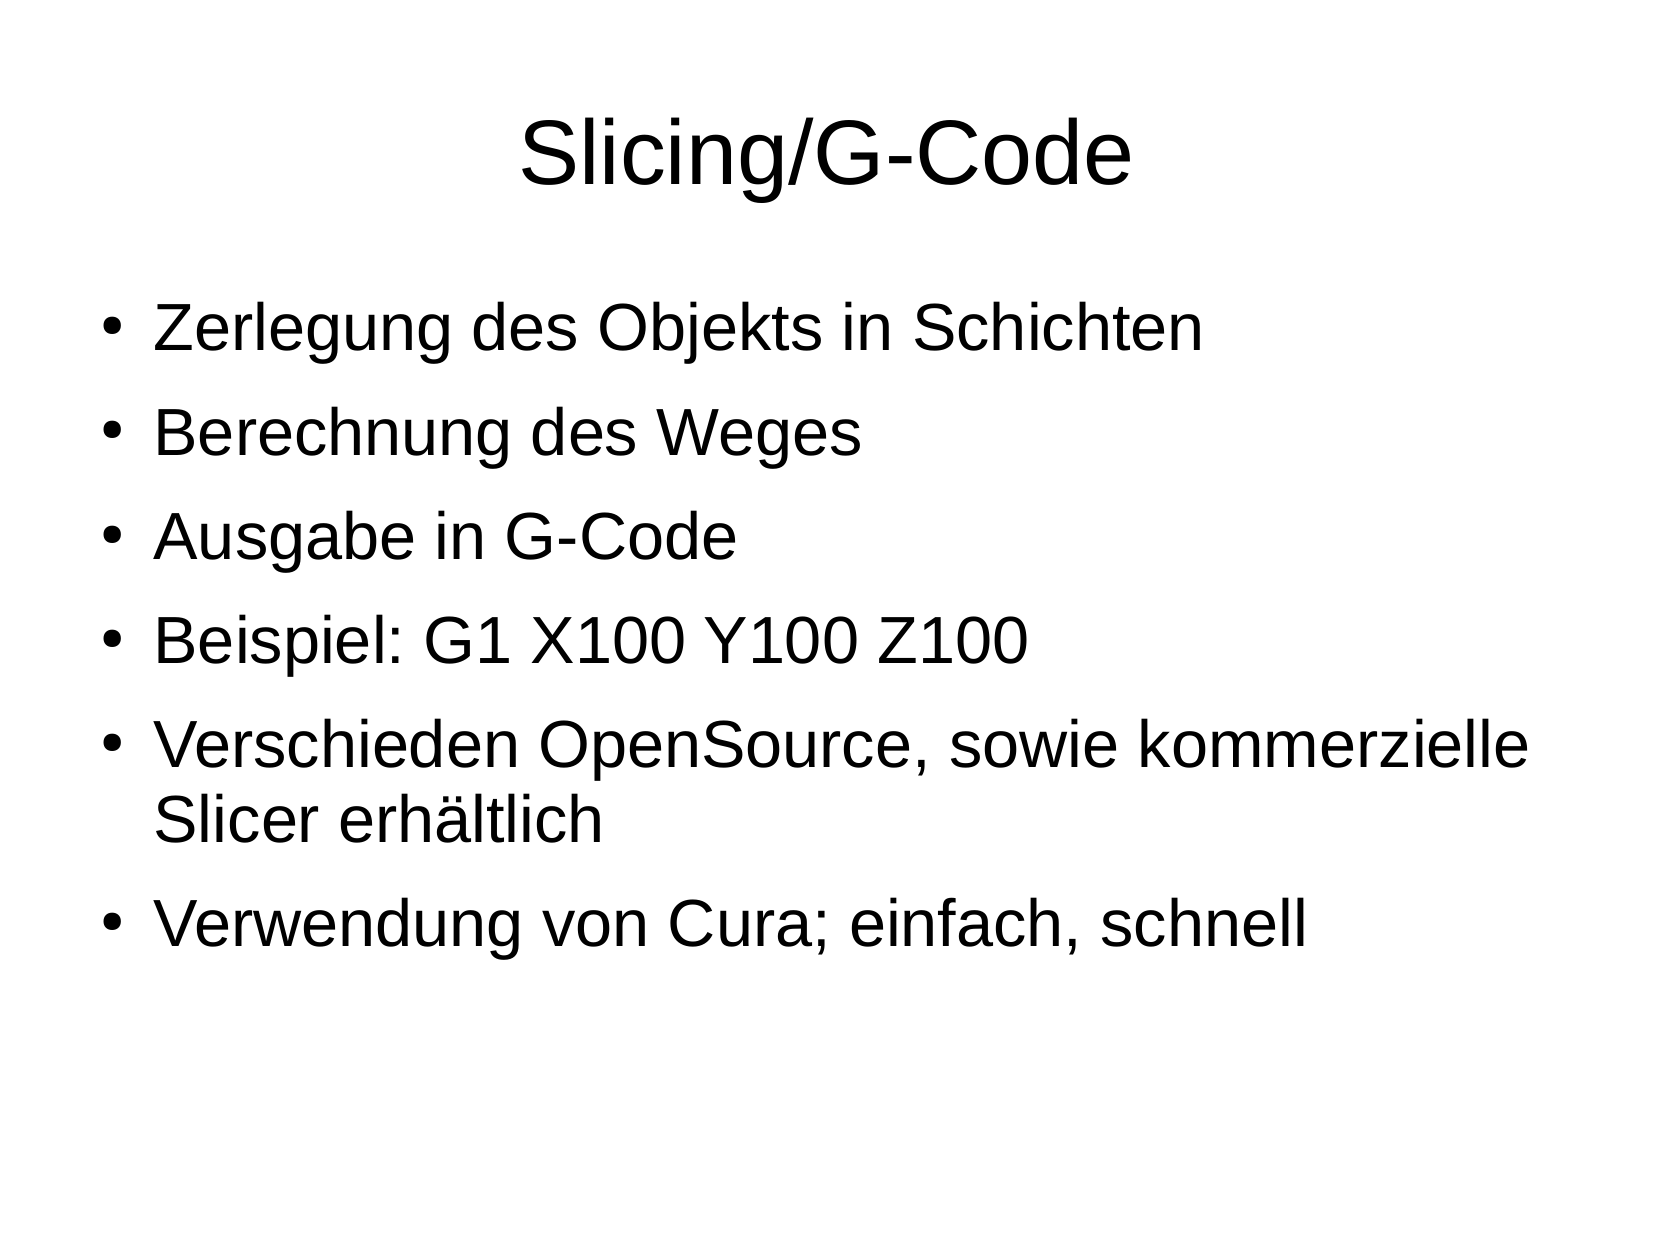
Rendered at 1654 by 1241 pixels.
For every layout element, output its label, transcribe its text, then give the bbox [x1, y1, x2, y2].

title Slicing/G-Code [82, 49, 1571, 257]
list Zerlegung des Objekts in Schichten Berechnung des Weges Ausgabe in G-Code Beispiel: G1 X100 Y100 Z100 Verschieden OpenSource, sowie kommerzielle Slicer erhältlich Verwendung von Cura; einfach, schnell [82, 290, 1571, 1010]
